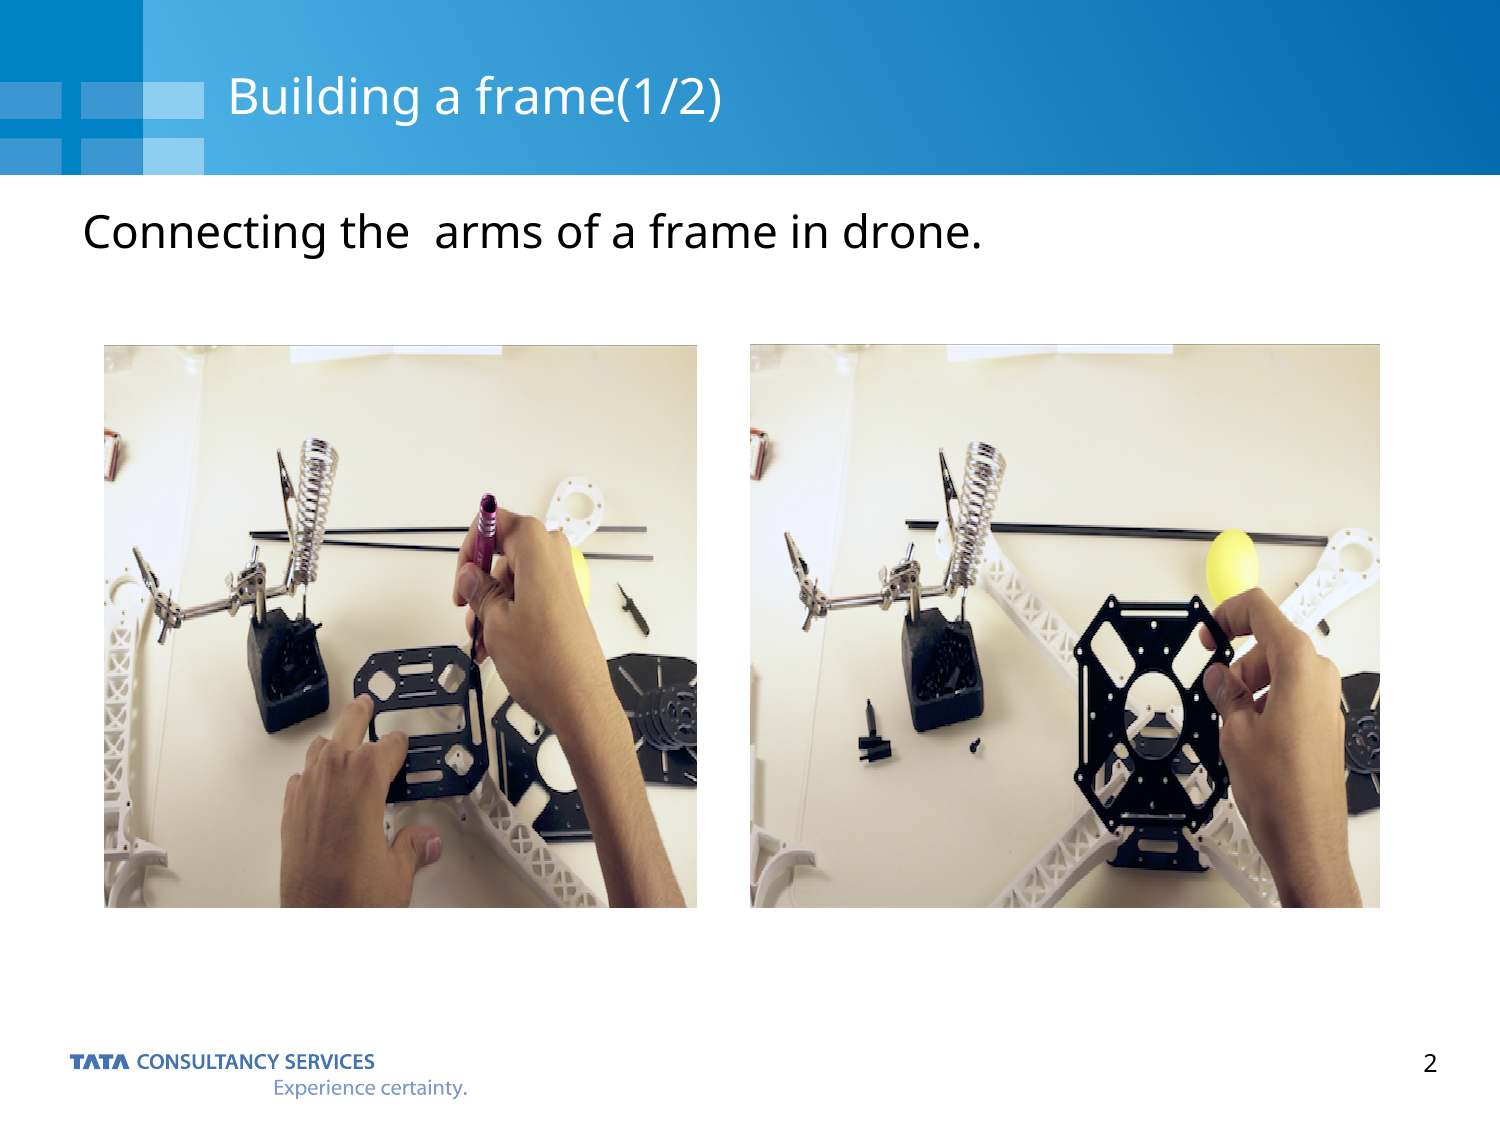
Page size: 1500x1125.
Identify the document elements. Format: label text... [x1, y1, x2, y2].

text_box Connecting the arms of a frame in drone. [67, 195, 1450, 938]
picture [104, 345, 697, 908]
text_box Building a frame(1/2) [212, 54, 1450, 135]
picture [750, 344, 1380, 908]
